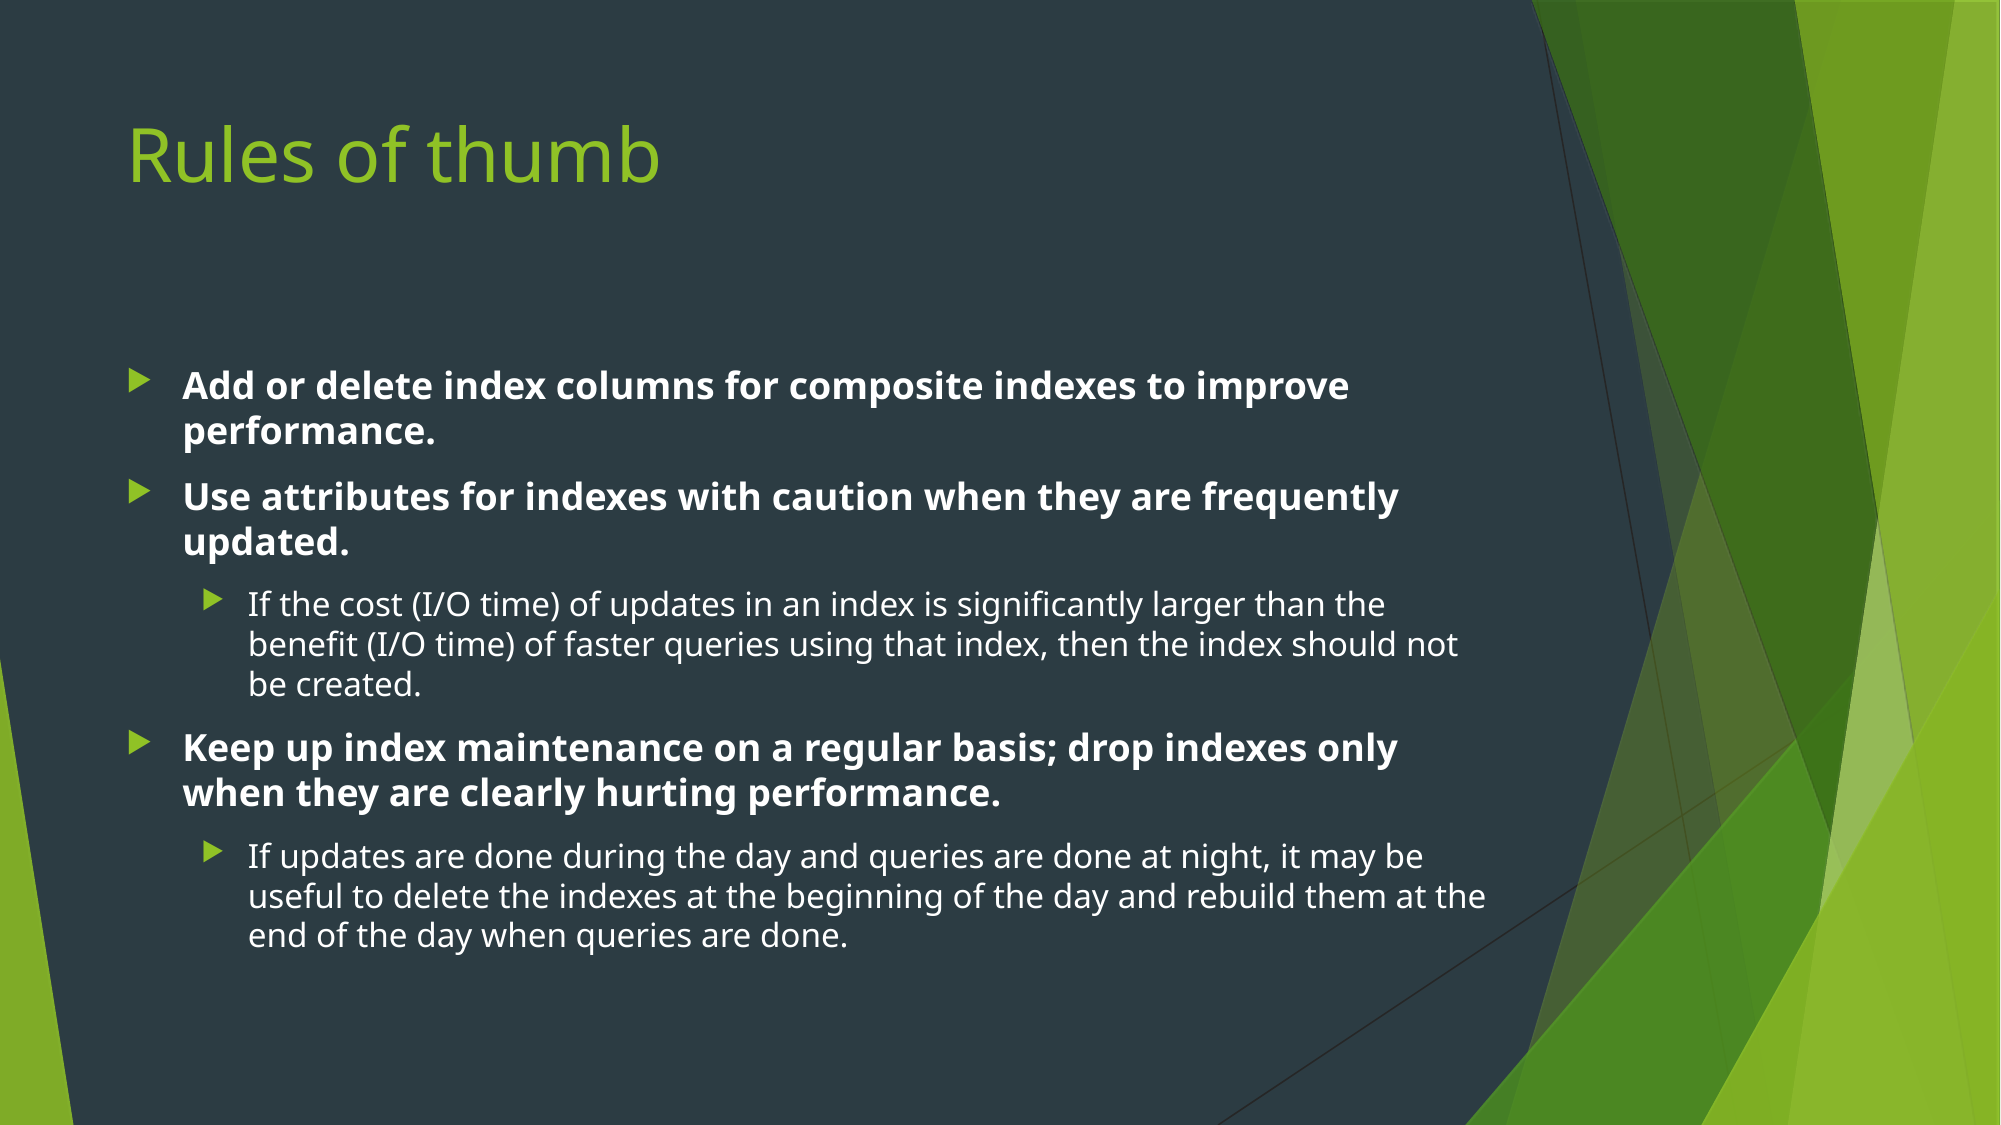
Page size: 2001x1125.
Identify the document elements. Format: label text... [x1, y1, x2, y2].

title Rules of thumb [111, 99, 1522, 317]
list Add or delete index columns for composite indexes to improve performance. Use attributes for indexes with caution when they are frequently updated. If the cost (I/O time) of updates in an index is significantly larger than the benefit (I/O time) of faster queries using that index, then the index should not be created. Keep up index maintenance on a regular basis; drop indexes only when they are clearly hurting performance. If updates are done during the day and queries are done at night, it may be useful to delete the indexes at the beginning of the day and rebuild them at the end of the day when queries are done. [111, 354, 1522, 992]
